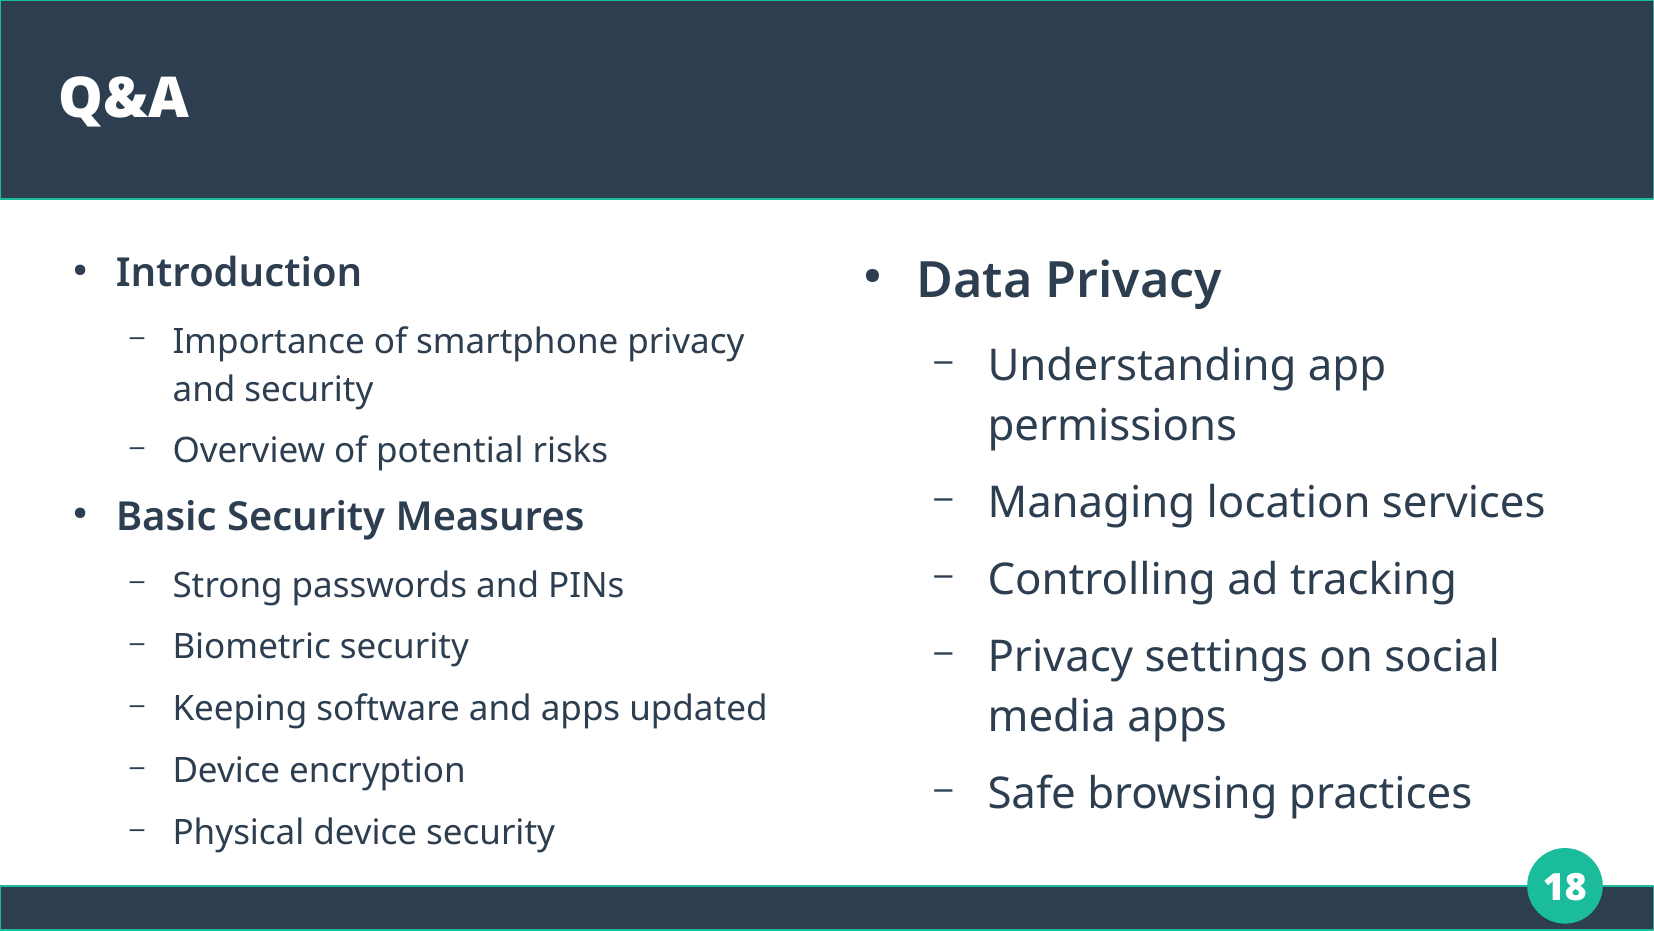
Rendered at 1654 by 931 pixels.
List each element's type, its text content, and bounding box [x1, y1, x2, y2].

list Data Privacy Understanding app permissions Managing location services Controlling ad tracking Privacy settings on social media apps Safe browsing practices [845, 243, 1596, 864]
title Q&A [59, 37, 1595, 155]
list Introduction Importance of smartphone privacy and security Overview of potential risks Basic Security Measures Strong passwords and PINs Biometric security Keeping software and apps updated Device encryption Physical device security [59, 243, 809, 864]
